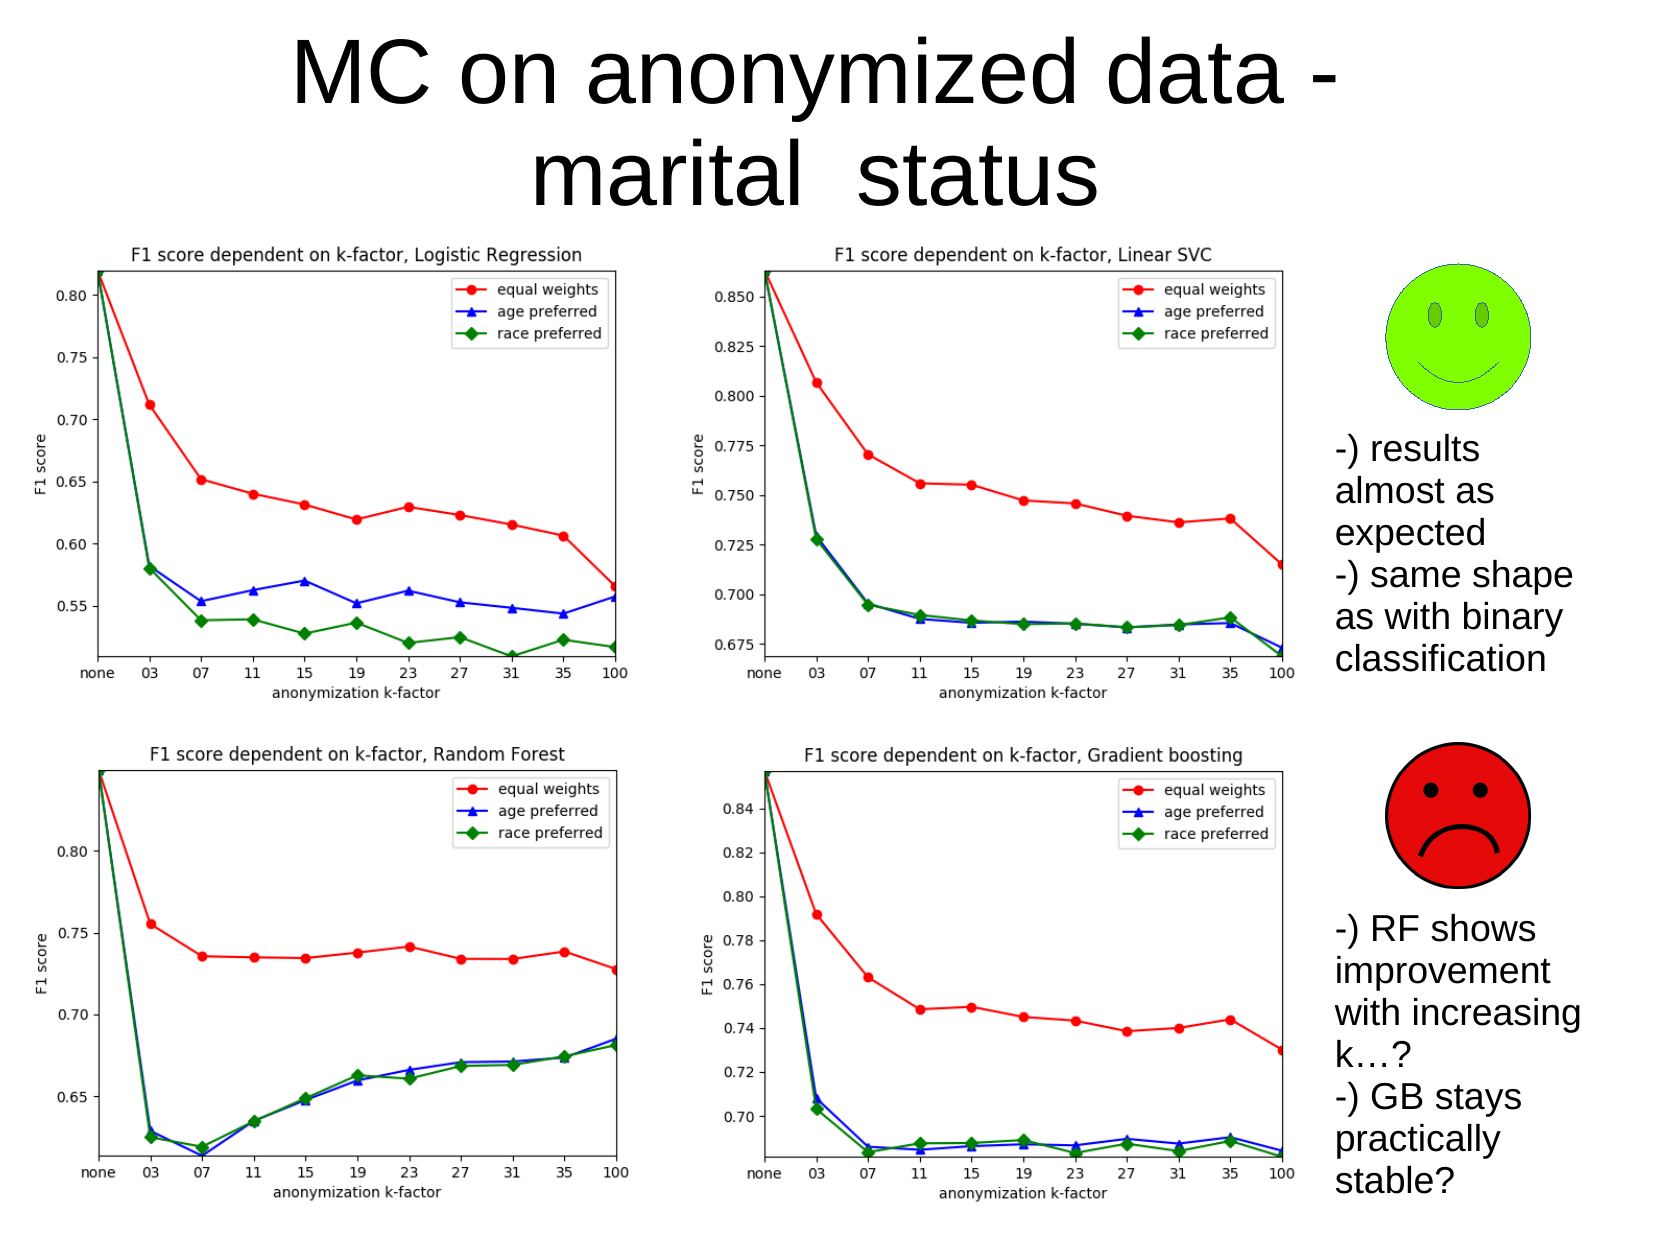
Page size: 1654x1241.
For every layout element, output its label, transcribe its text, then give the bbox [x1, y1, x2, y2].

title MC on anonymized data - marital_status [71, 20, 1561, 226]
picture [14, 209, 1351, 1212]
text_box -) RF shows improvement with increasing k…? -) GB stays practically stable? [1320, 899, 1606, 1206]
text_box -) results almost as expected -) same shape as with binary classification [1320, 419, 1606, 684]
picture [1385, 742, 1531, 889]
text_box [1385, 263, 1531, 410]
